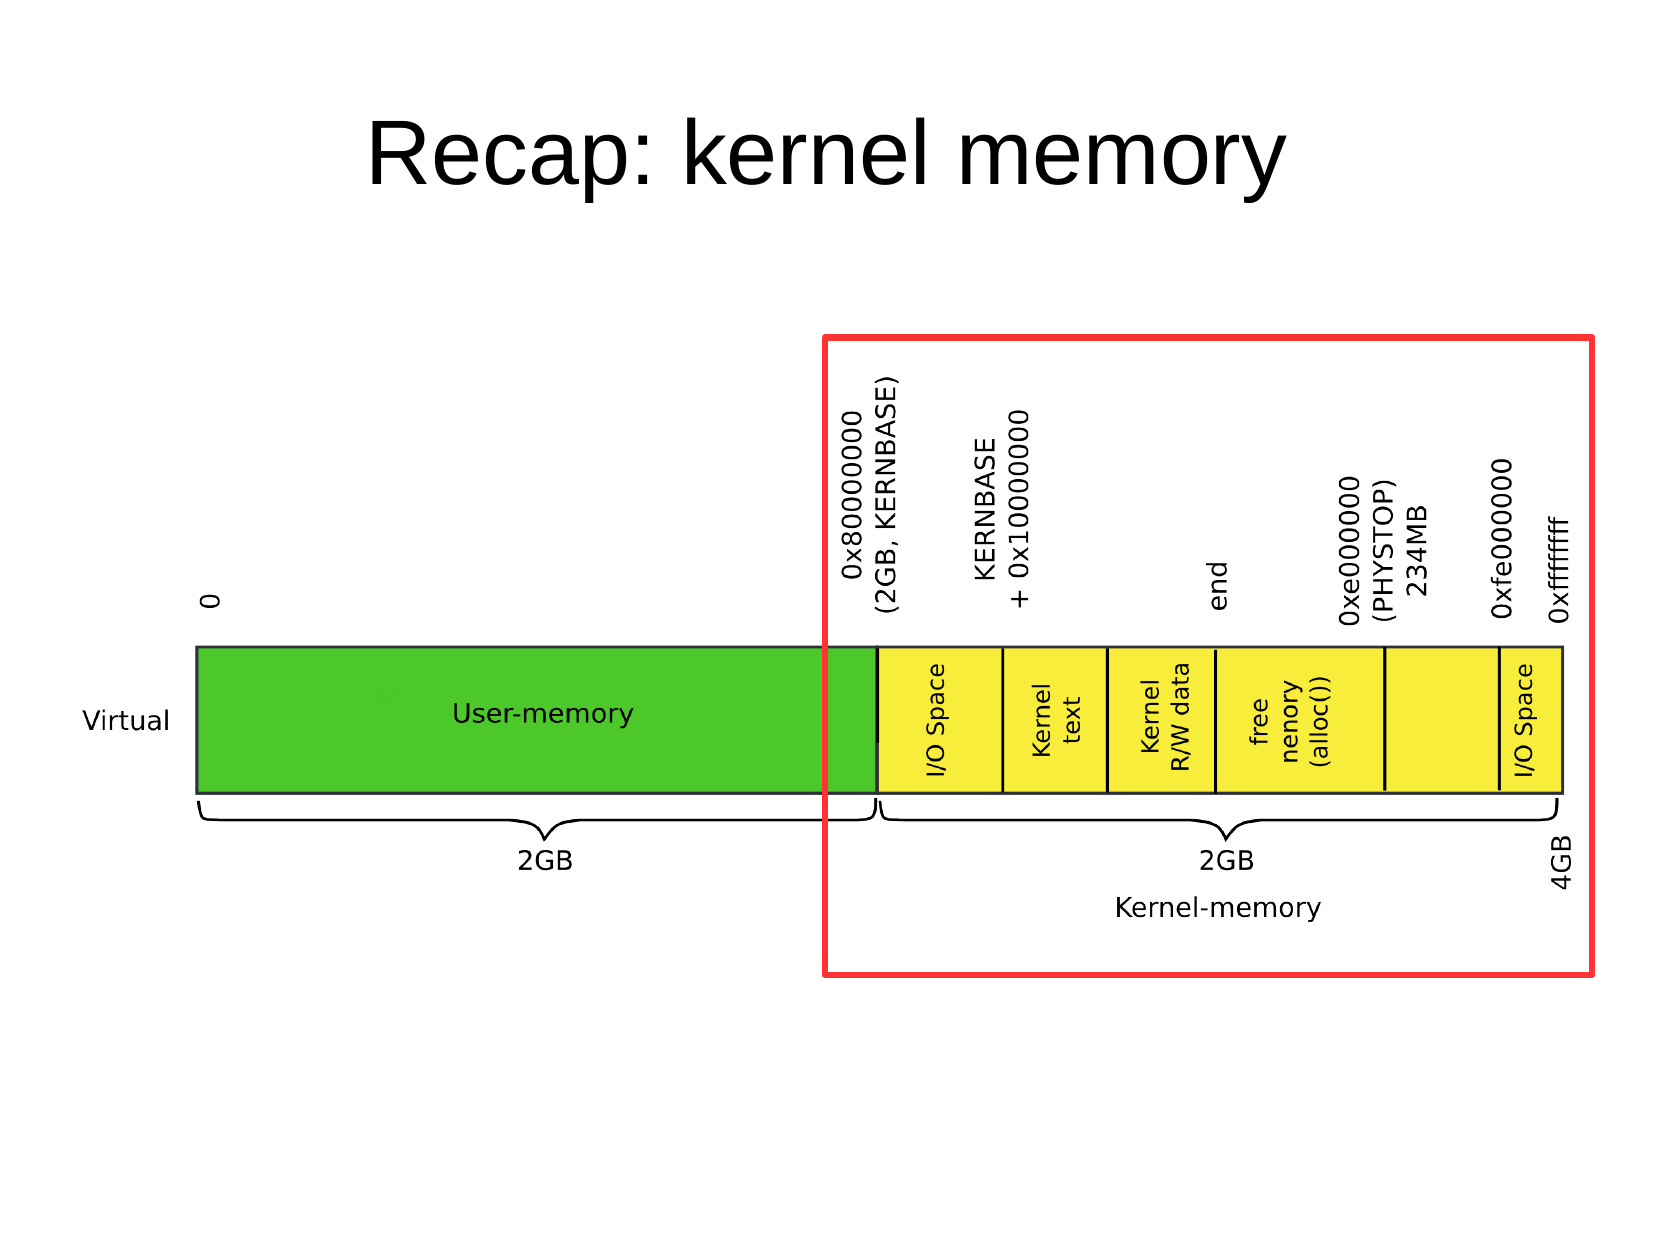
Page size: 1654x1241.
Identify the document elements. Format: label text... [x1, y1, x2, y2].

picture [82, 377, 822, 922]
picture [828, 377, 1571, 922]
title Recap: kernel memory [82, 49, 1571, 257]
